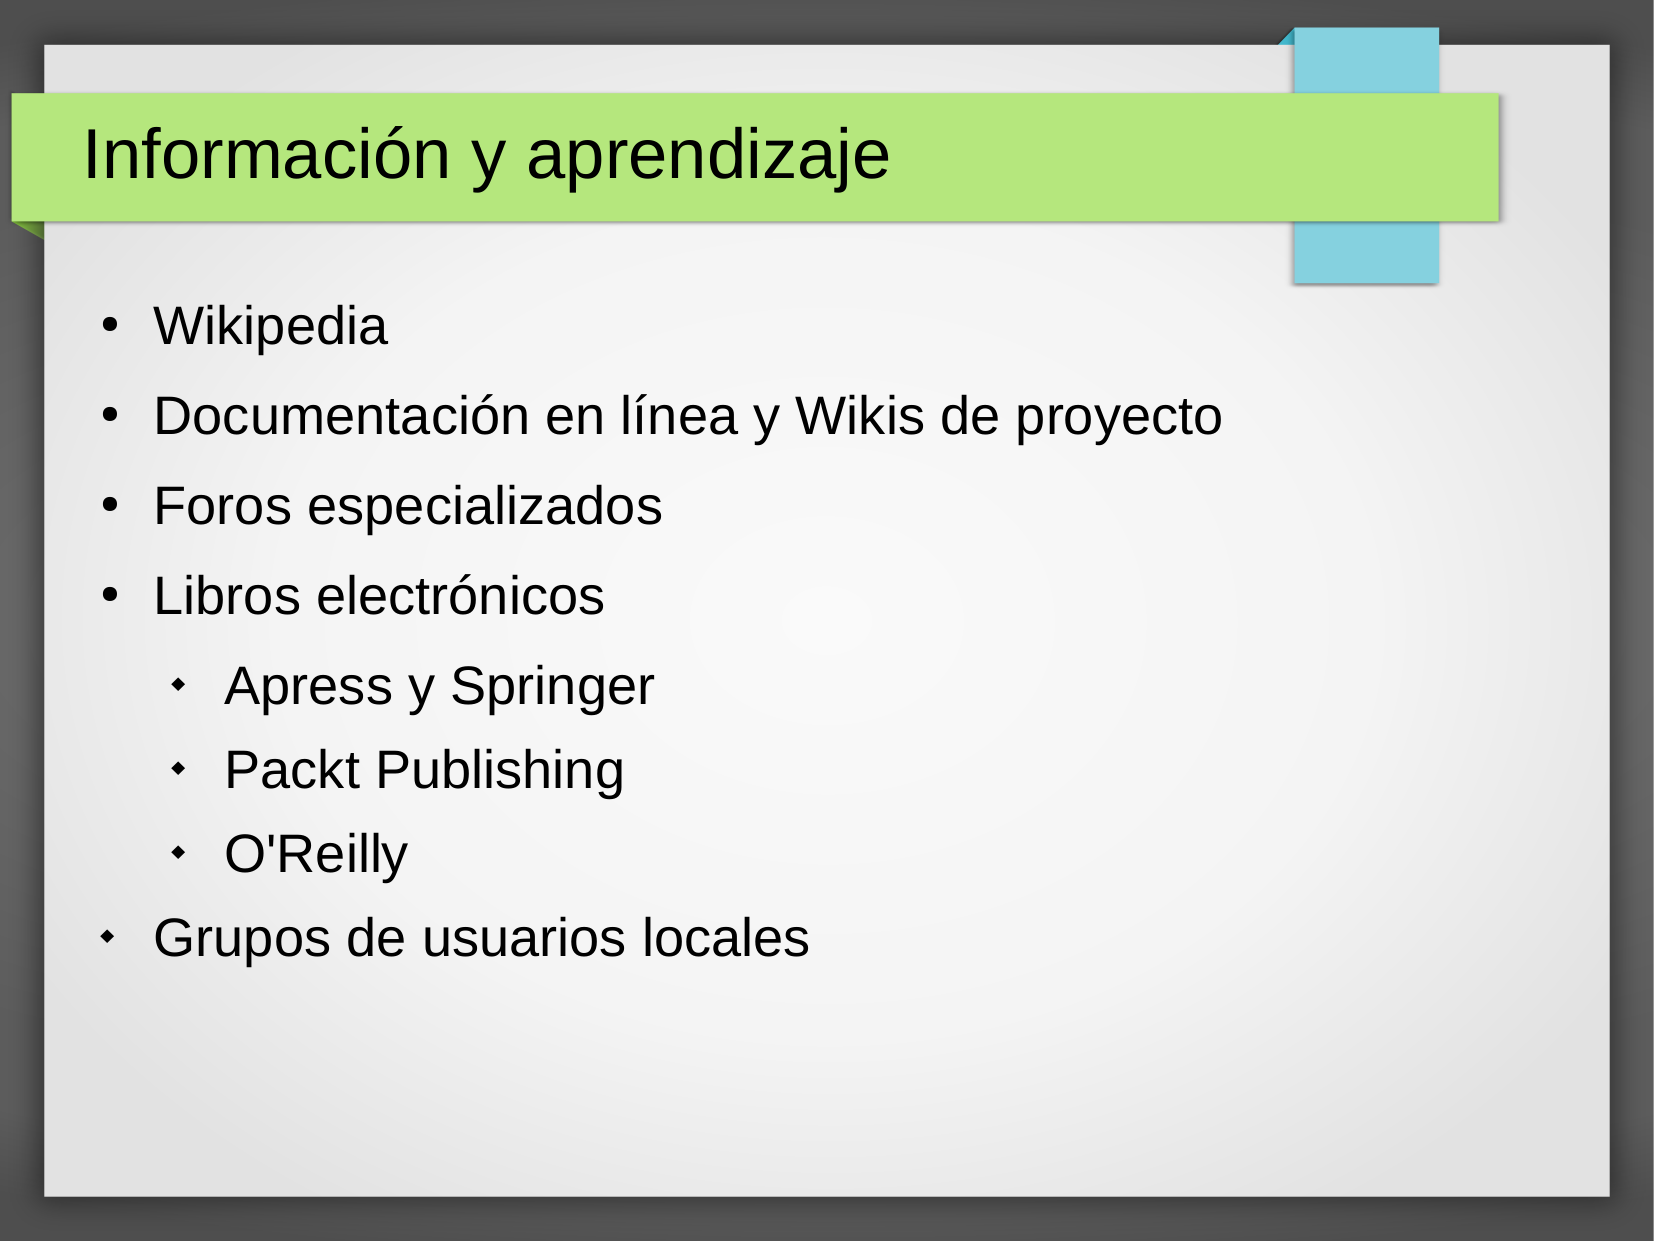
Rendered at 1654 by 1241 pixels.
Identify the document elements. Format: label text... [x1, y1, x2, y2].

picture [0, 0, 1654, 1241]
list Wikipedia Documentación en línea y Wikis de proyecto Foros especializados Libros electrónicos Apress y Springer Packt Publishing O'Reilly Grupos de usuarios locales [82, 295, 1571, 1015]
title Información y aprendizaje [82, 94, 1264, 213]
